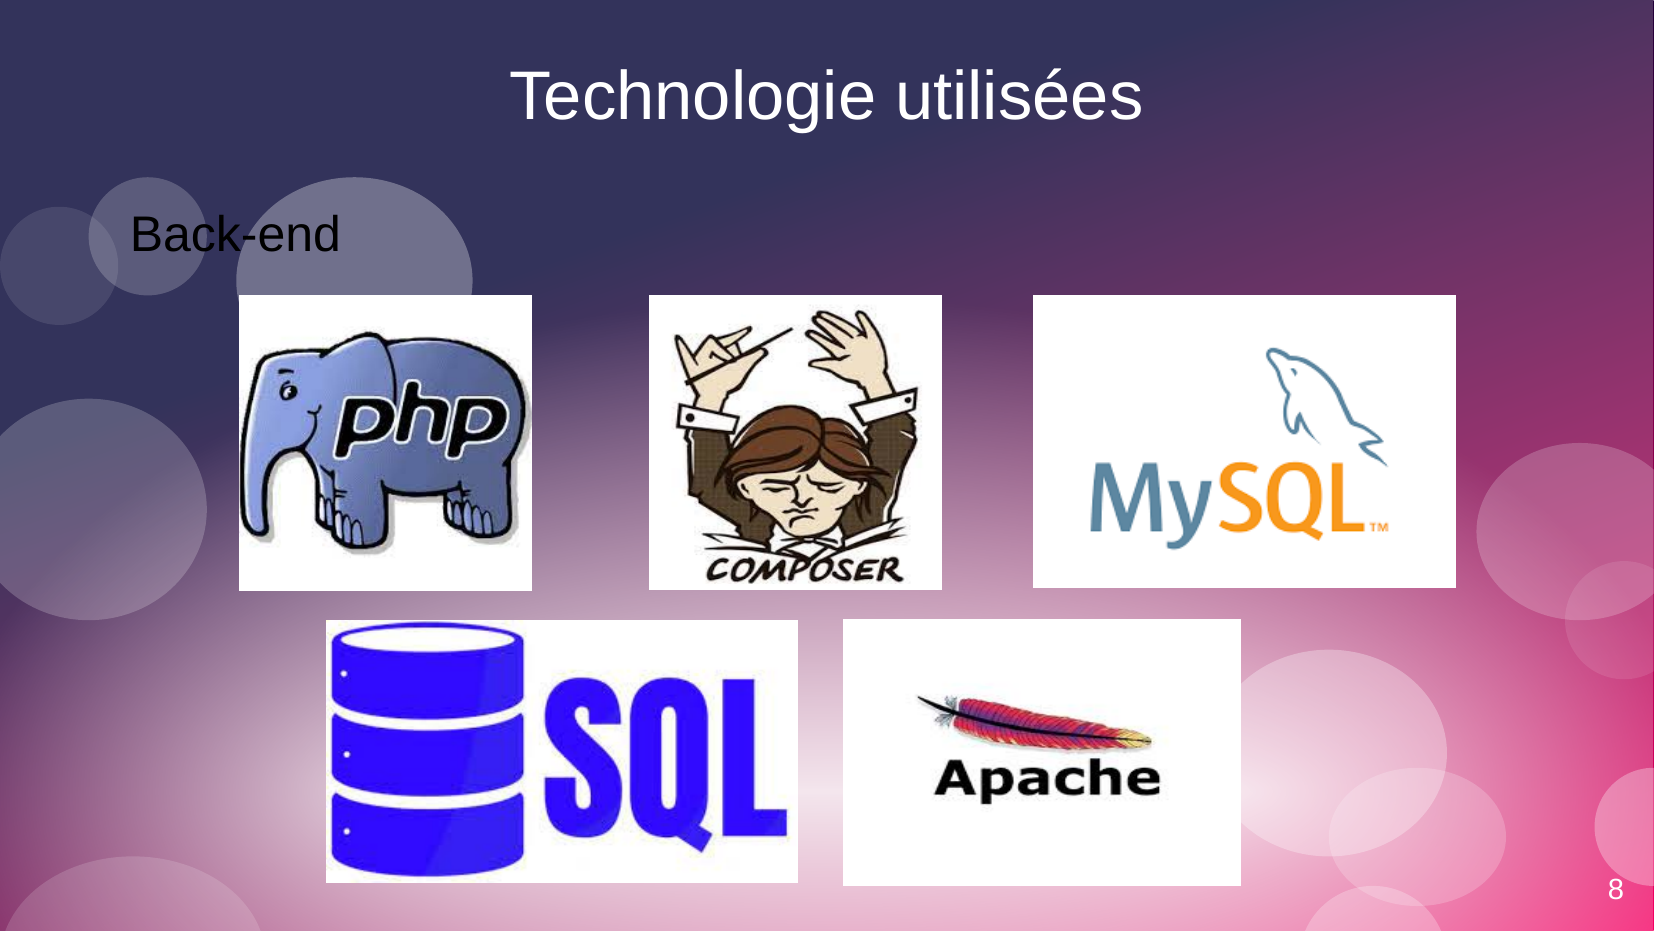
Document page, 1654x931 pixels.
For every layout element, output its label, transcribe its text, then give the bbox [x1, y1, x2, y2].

picture [649, 295, 942, 590]
picture [1033, 295, 1456, 588]
list Back-end [59, 206, 1536, 798]
picture [239, 295, 532, 591]
picture [843, 619, 1241, 886]
picture [326, 620, 798, 883]
title Technologie utilisées [88, 14, 1565, 178]
